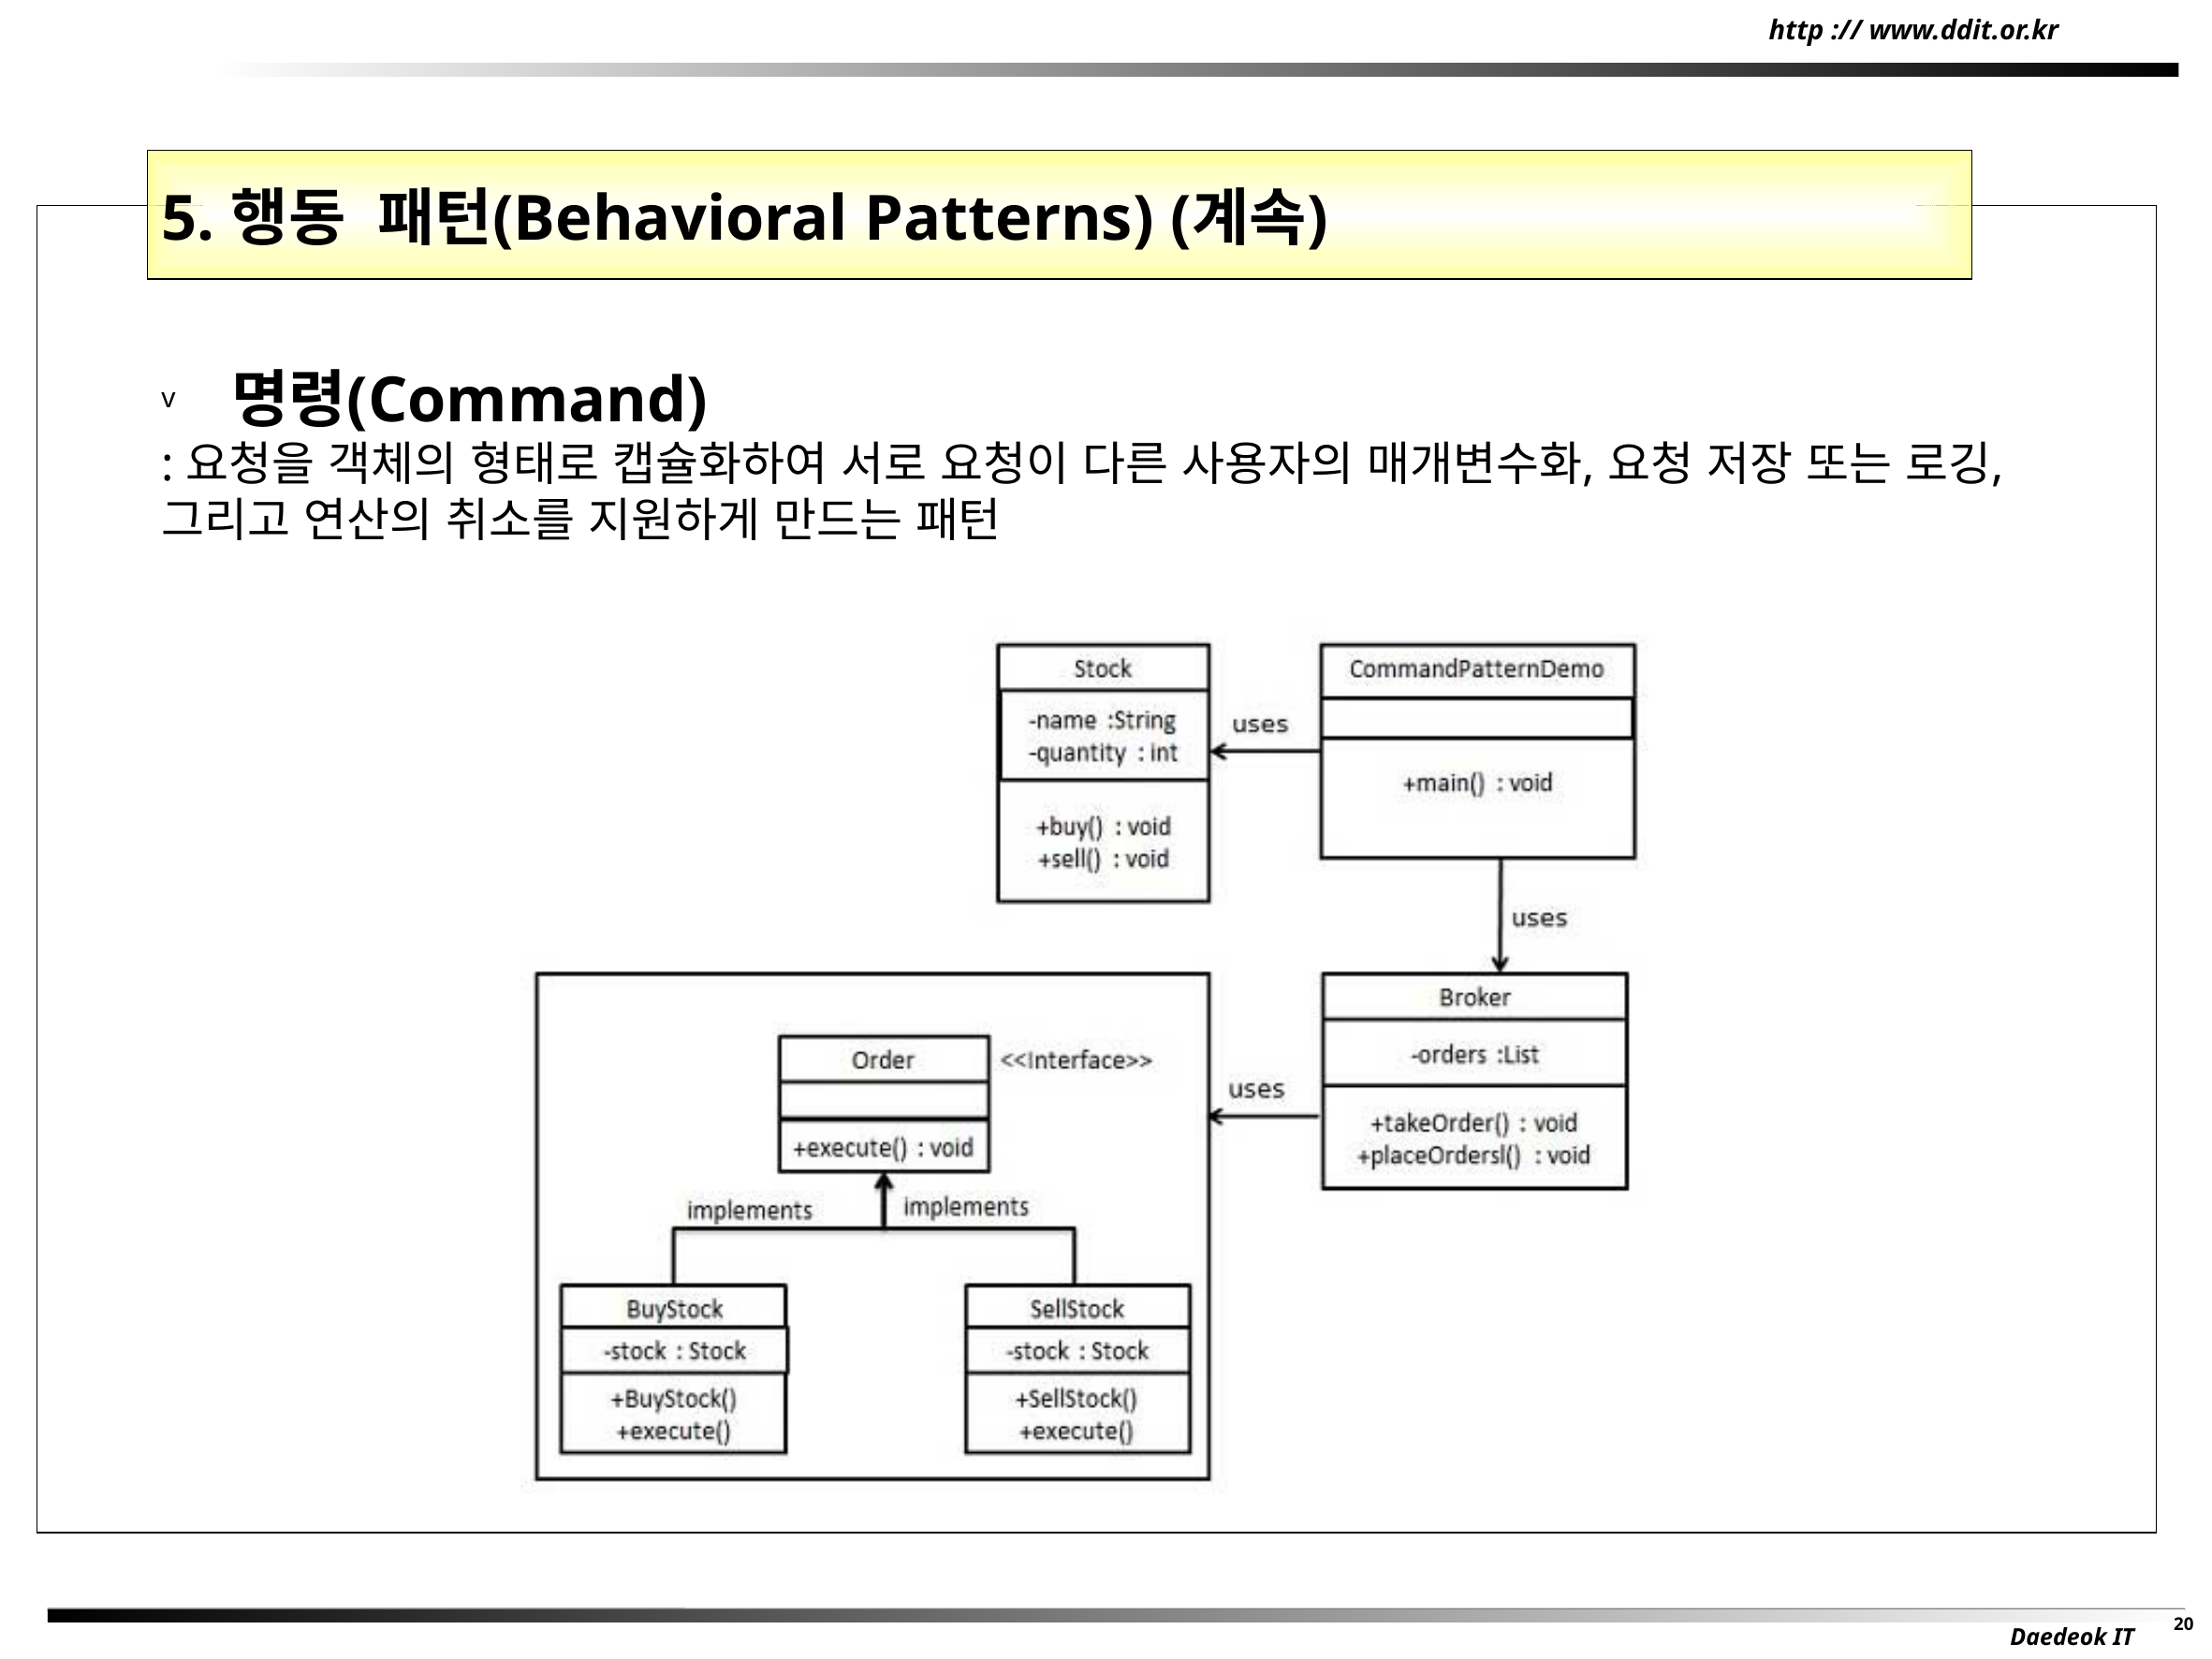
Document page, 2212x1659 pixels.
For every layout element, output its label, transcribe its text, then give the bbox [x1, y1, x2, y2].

text_box 명령(Command) : 요청을 객체의 형태로 캡슐화하여 서로 요청이 다른 사용자의 매개변수화, 요청 저장 또는 로깅, 그리고 연산의 취소를 지원하게 만드는 패턴 [147, 352, 2046, 554]
text_box 5. 행동 패턴(Behavioral Patterns) (계속) [147, 150, 1972, 280]
picture [471, 619, 1648, 1503]
